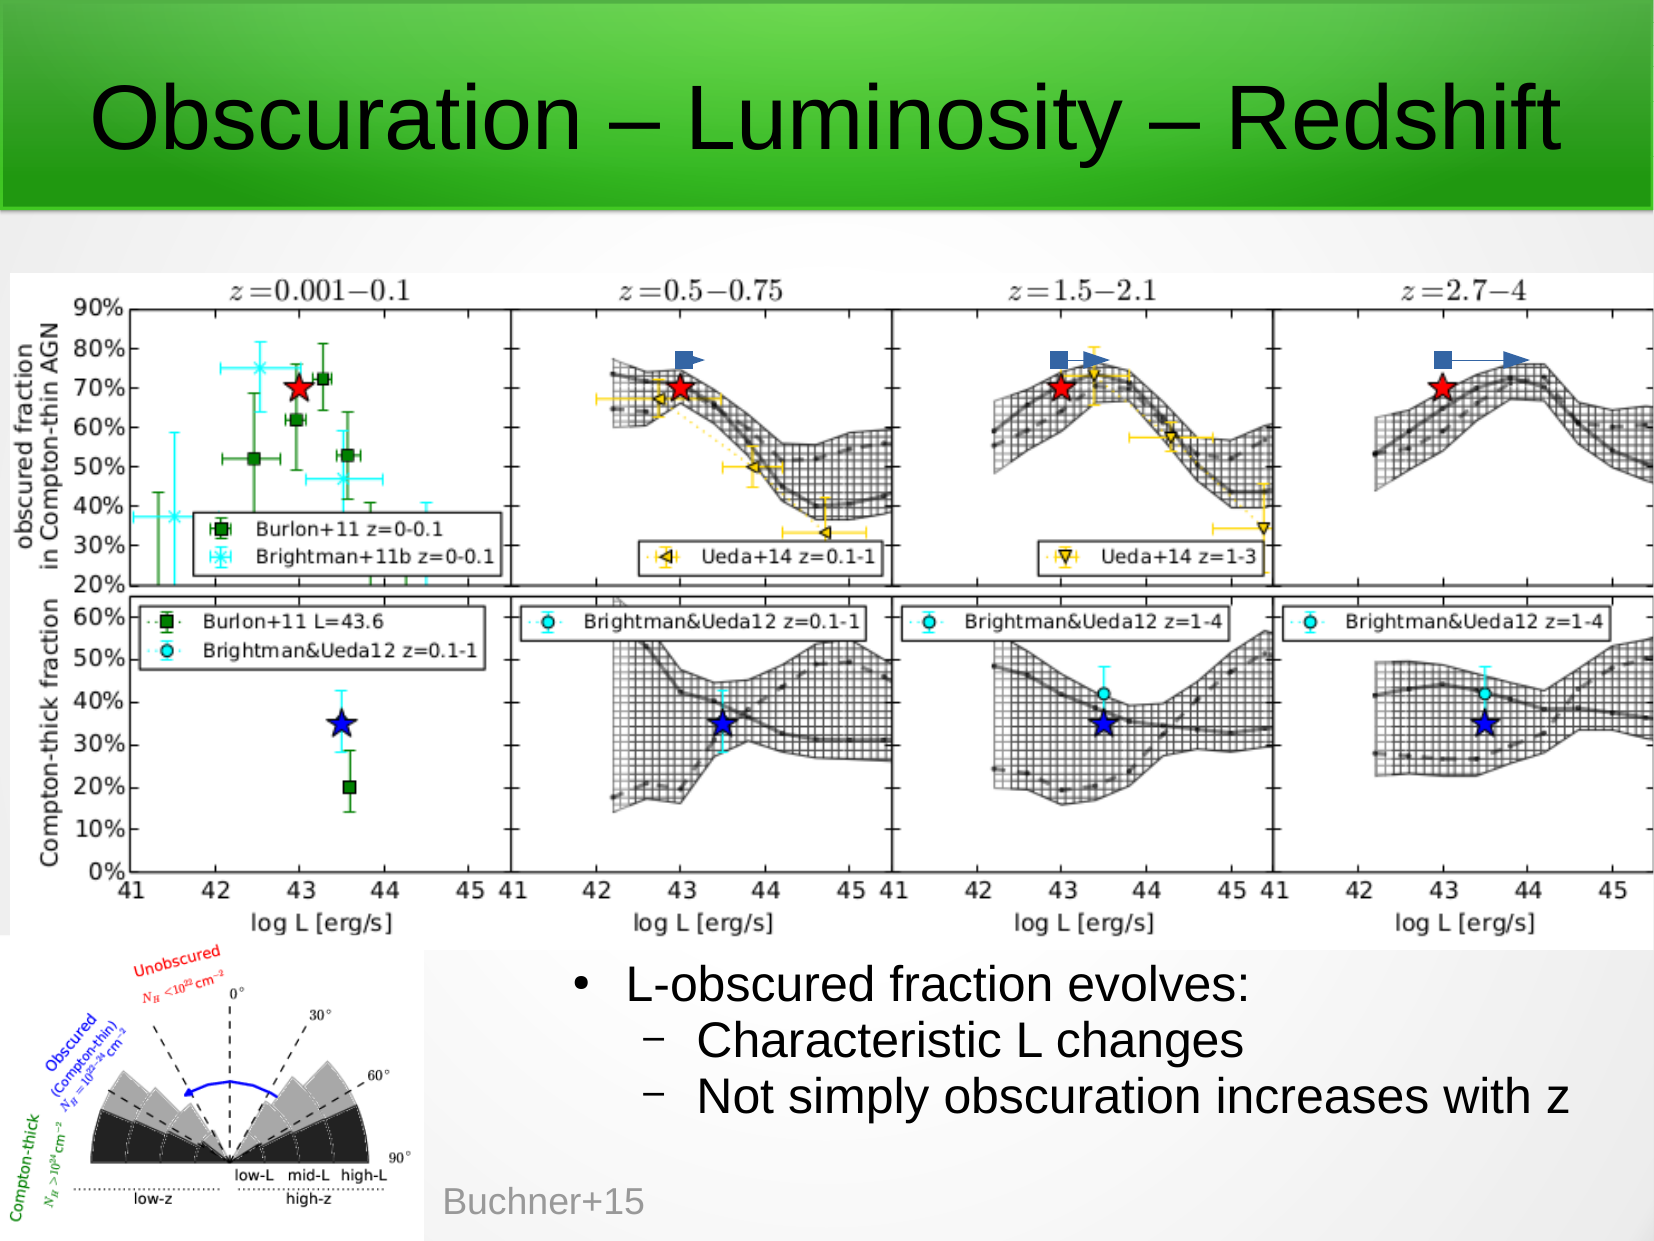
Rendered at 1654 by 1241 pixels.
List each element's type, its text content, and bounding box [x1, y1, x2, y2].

text_box Buchner+15 [392, 1173, 540, 1231]
text_box L-obscured fraction evolves: Characteristic L changes Not simply obscuration increases with z [540, 949, 1621, 1241]
title Obscuration – Luminosity – Redshift [82, 47, 1571, 189]
picture [0, 273, 1654, 1241]
